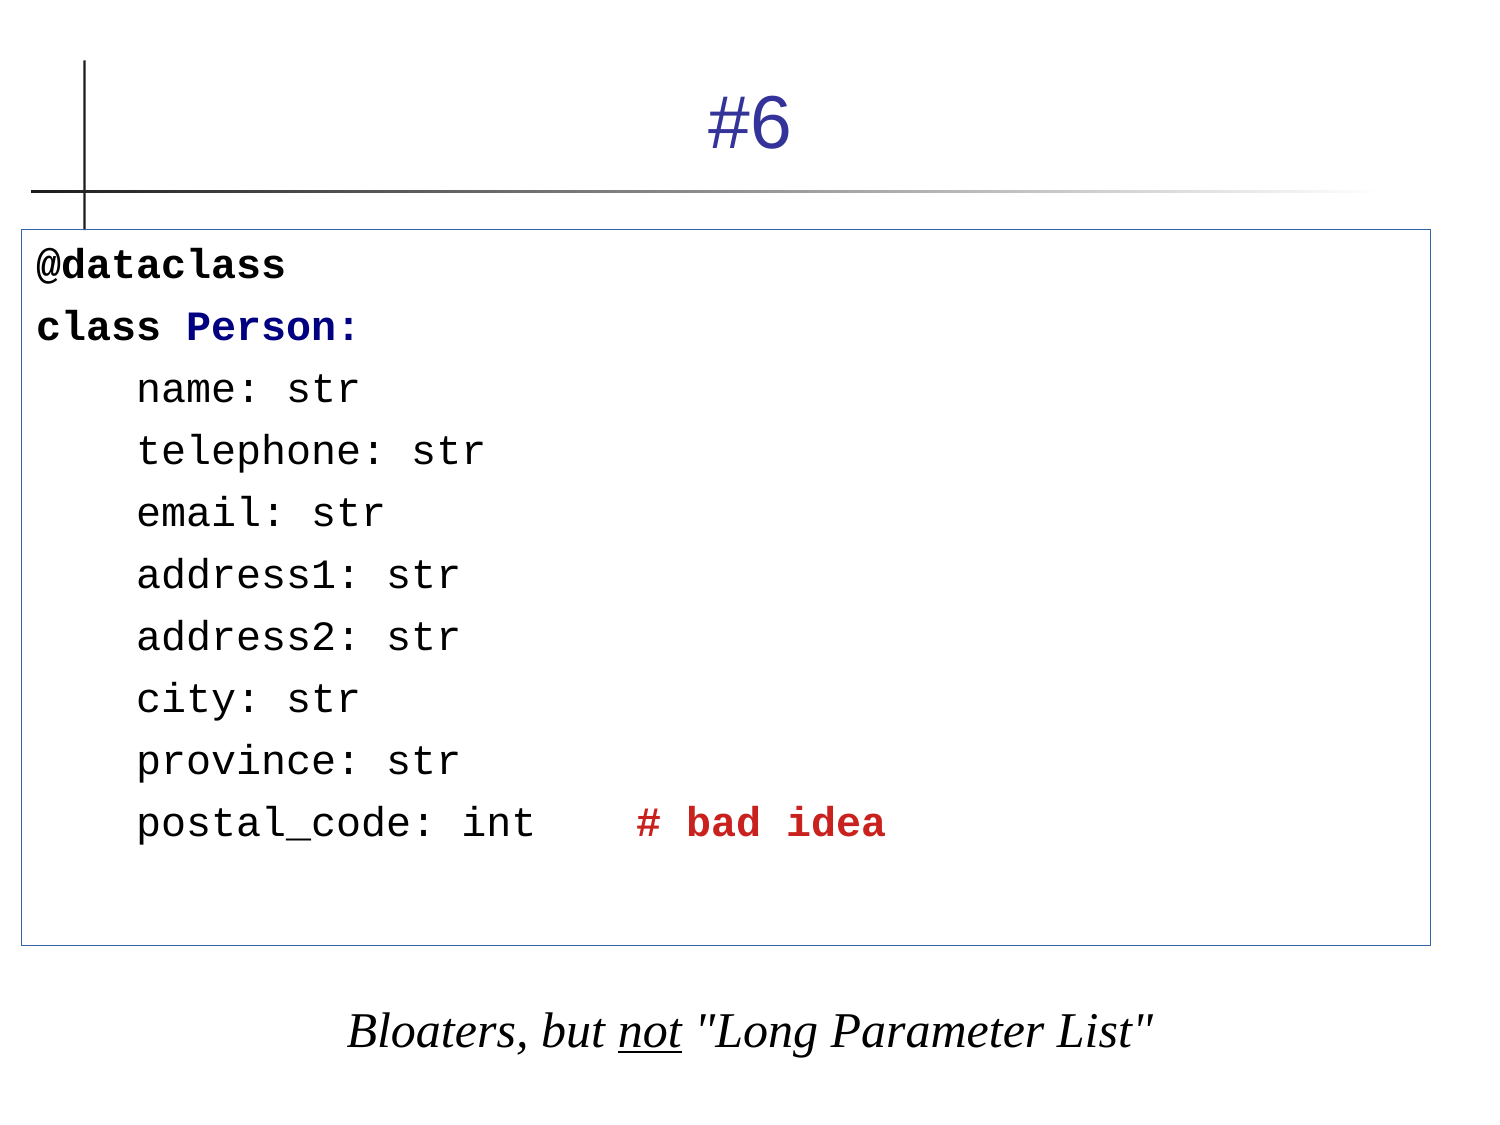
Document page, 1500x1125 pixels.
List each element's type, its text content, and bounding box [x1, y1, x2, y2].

text_box Bloaters, but not "Long Parameter List" [165, 990, 1336, 1065]
title #6 [50, 37, 1450, 201]
list @dataclass class Person: name: str telephone: str email: str address1: str address2: str city: str province: str postal_code: int # bad idea [21, 229, 1431, 946]
